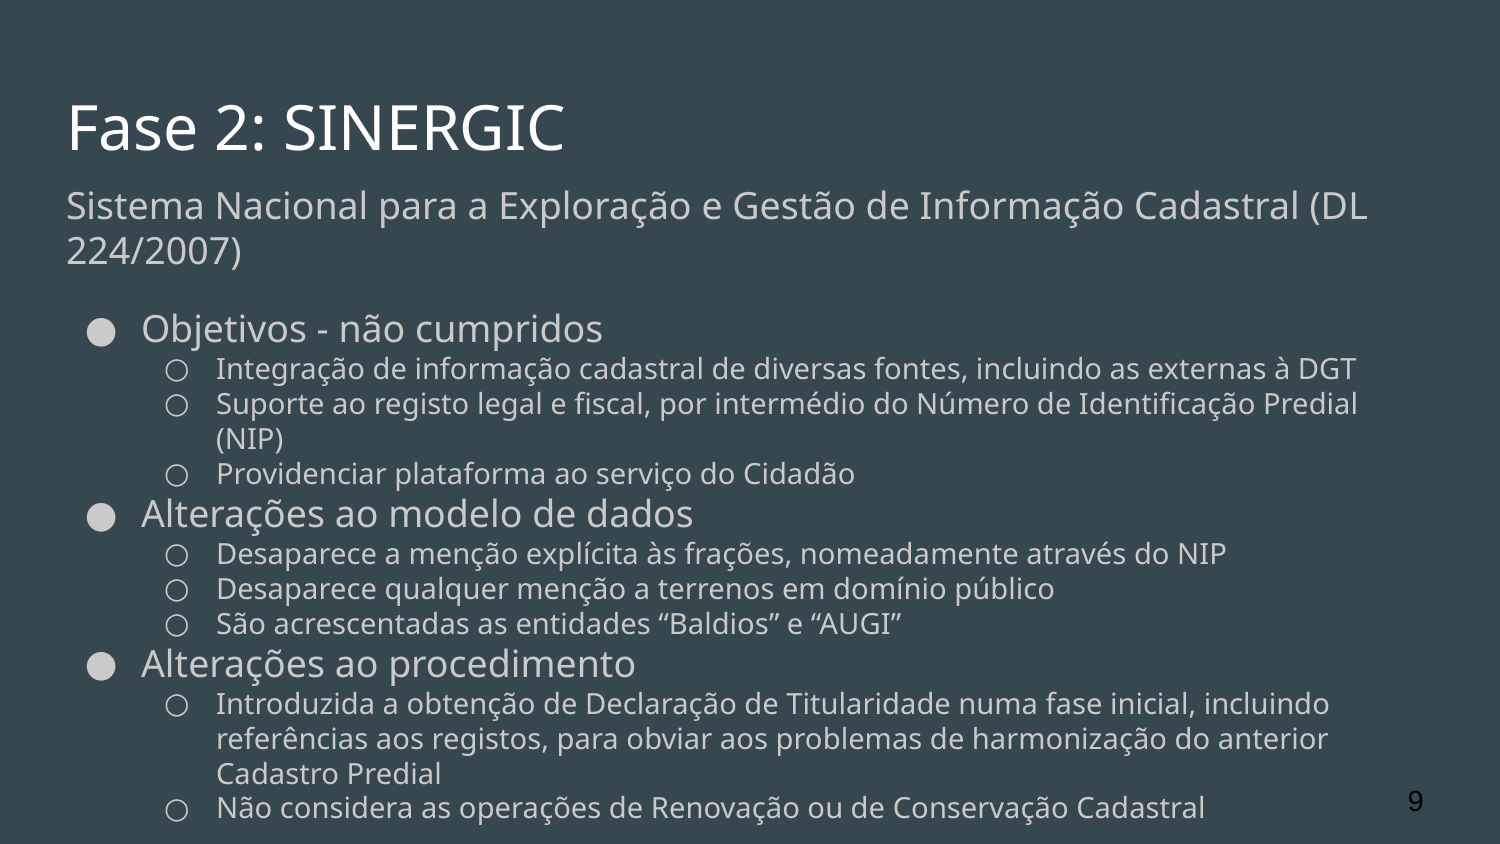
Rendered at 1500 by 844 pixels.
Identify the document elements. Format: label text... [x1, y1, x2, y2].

slide_number <number> [1392, 767, 1483, 833]
list Sistema Nacional para a Exploração e Gestão de Informação Cadastral (DL 224/2007) Objetivos - não cumpridos Integração de informação cadastral de diversas fontes, incluindo as externas à DGT Suporte ao registo legal e fiscal, por intermédio do Número de Identificação Predial (NIP) Providenciar plataforma ao serviço do Cidadão Alterações ao modelo de dados Desaparece a menção explícita às frações, nomeadamente através do NIP Desaparece qualquer menção a terrenos em domínio público São acrescentadas as entidades “Baldios” e “AUGI” Alterações ao procedimento Introduzida a obtenção de Declaração de Titularidade numa fase inicial, incluindo referências aos registos, para obviar aos problemas de harmonização do anterior Cadastro Predial Não considera as operações de Renovação ou de Conservação Cadastral [51, 166, 1449, 809]
title Fase 2: SINERGIC [51, 72, 1449, 166]
